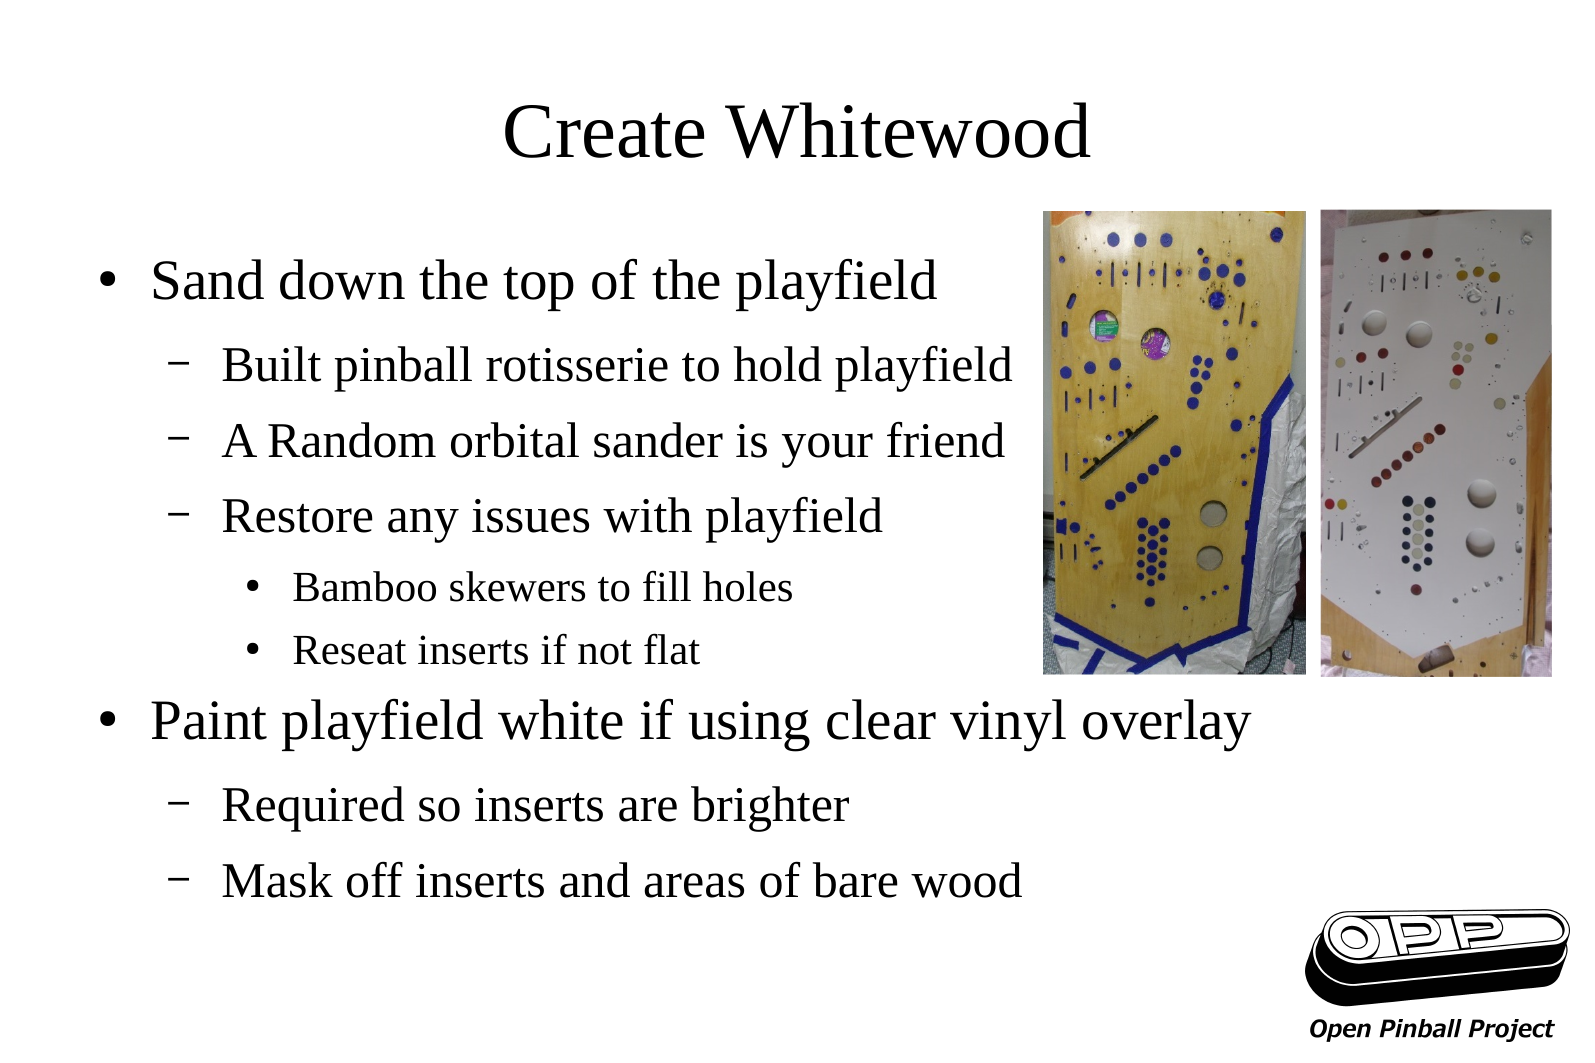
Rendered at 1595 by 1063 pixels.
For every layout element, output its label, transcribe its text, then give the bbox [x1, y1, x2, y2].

picture [1305, 909, 1570, 1042]
picture [1320, 210, 1552, 678]
title Create Whitewood [79, 42, 1515, 220]
picture [1043, 211, 1306, 676]
list Sand down the top of the playfield Built pinball rotisserie to hold playfield A Random orbital sander is your friend Restore any issues with playfield Bamboo skewers to fill holes Reseat inserts if not flat Paint playfield white if using clear vinyl overlay Required so inserts are brighter Mask off inserts and areas of bare wood [79, 248, 1515, 951]
